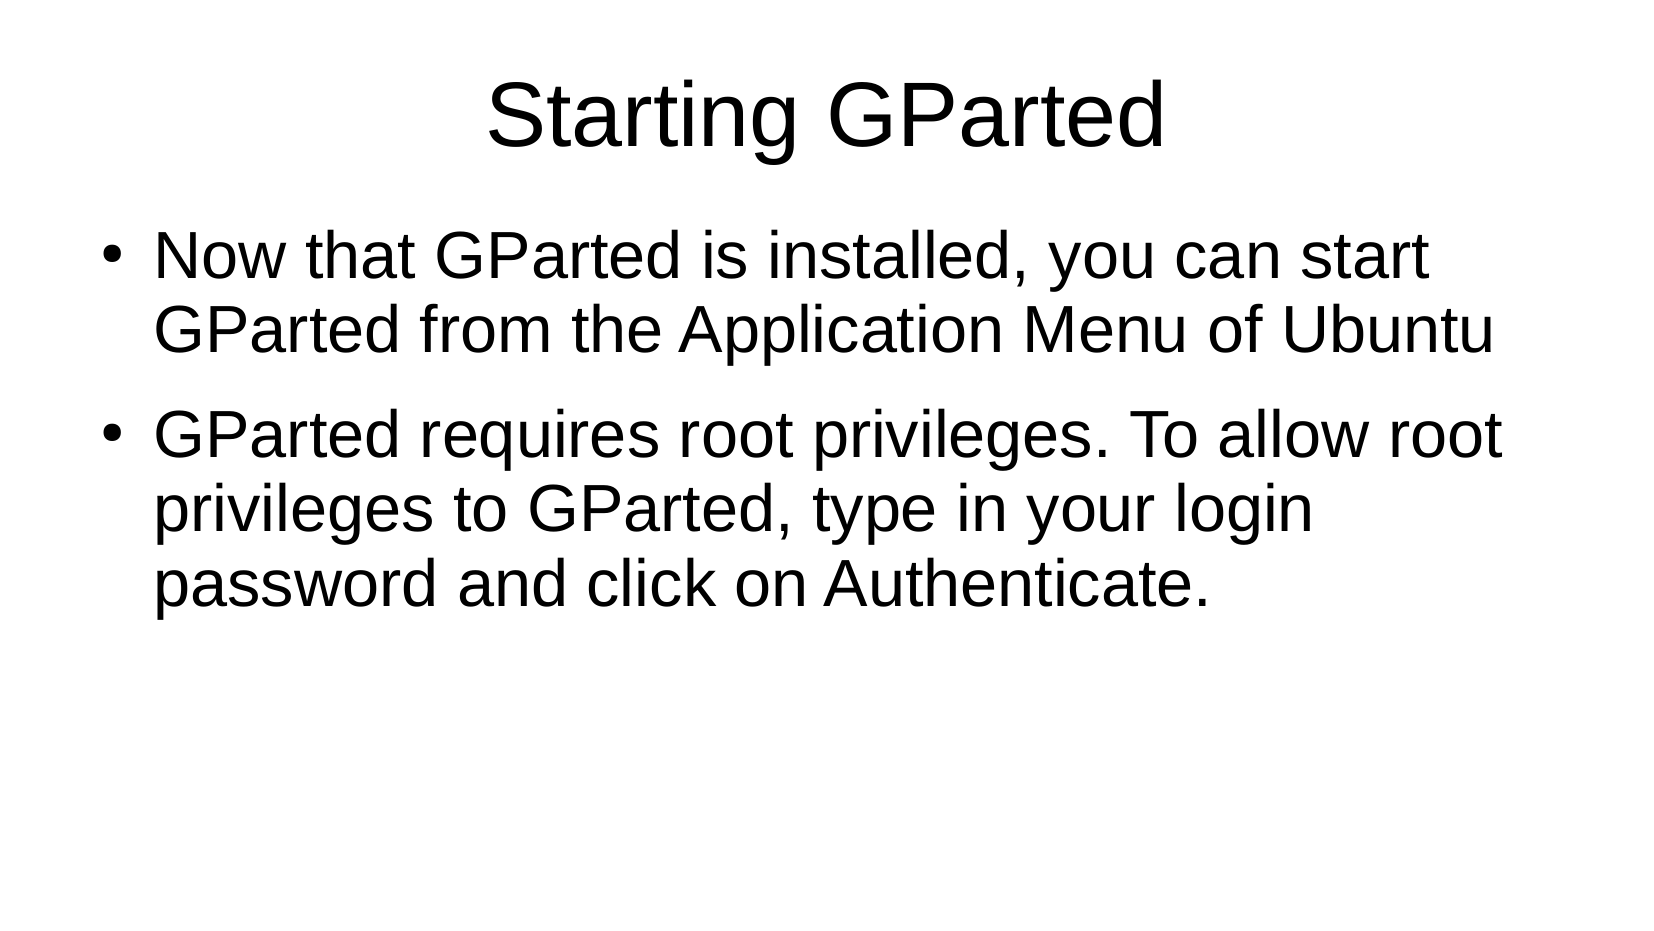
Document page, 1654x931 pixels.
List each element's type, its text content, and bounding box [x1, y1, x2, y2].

list Now that GParted is installed, you can start GParted from the Application Menu of Ubuntu GParted requires root privileges. To allow root privileges to GParted, type in your login password and click on Authenticate. [82, 217, 1571, 758]
title Starting GParted [82, 37, 1571, 193]
